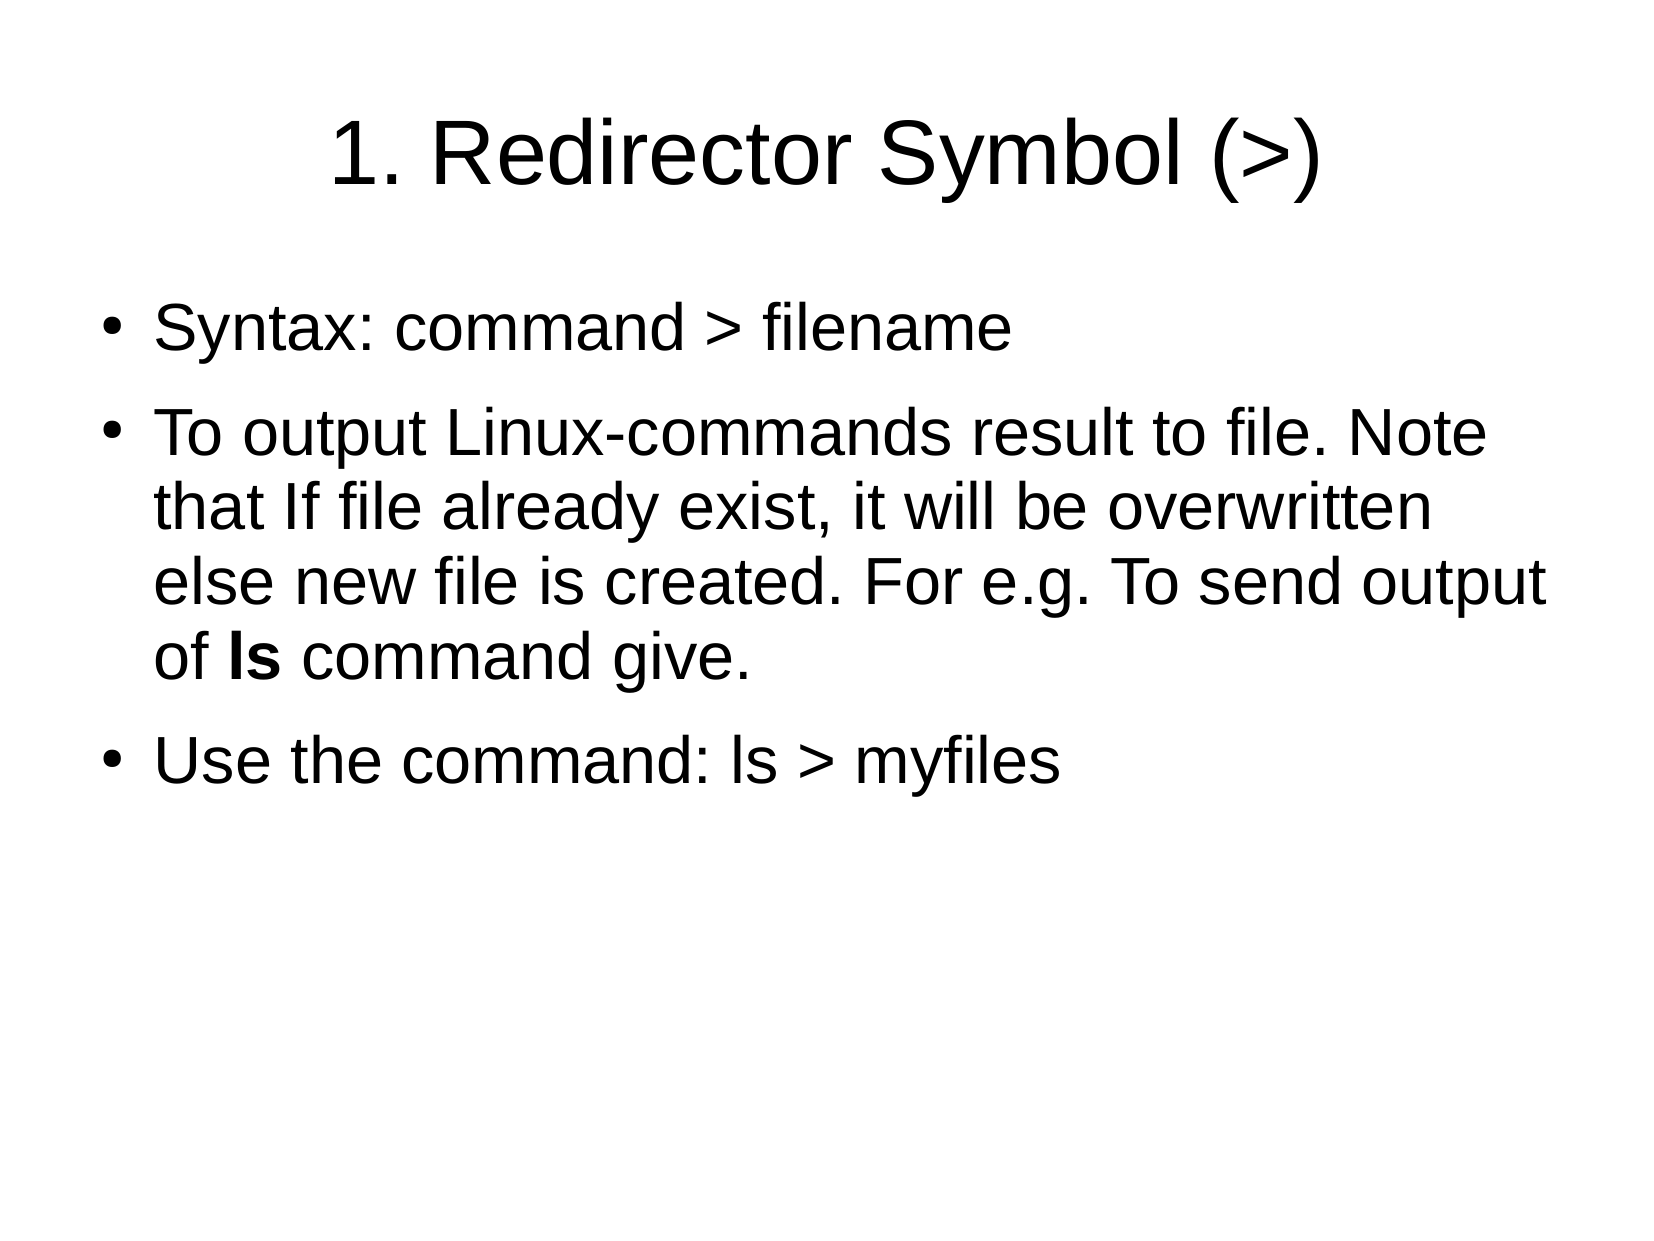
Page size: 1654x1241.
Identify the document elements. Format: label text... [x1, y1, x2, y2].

list Syntax: command > filename To output Linux-commands result to file. Note that If file already exist, it will be overwritten else new file is created. For e.g. To send output of ls command give. Use the command: ls > myfiles [82, 290, 1571, 1010]
title 1. Redirector Symbol (>) [82, 49, 1571, 257]
